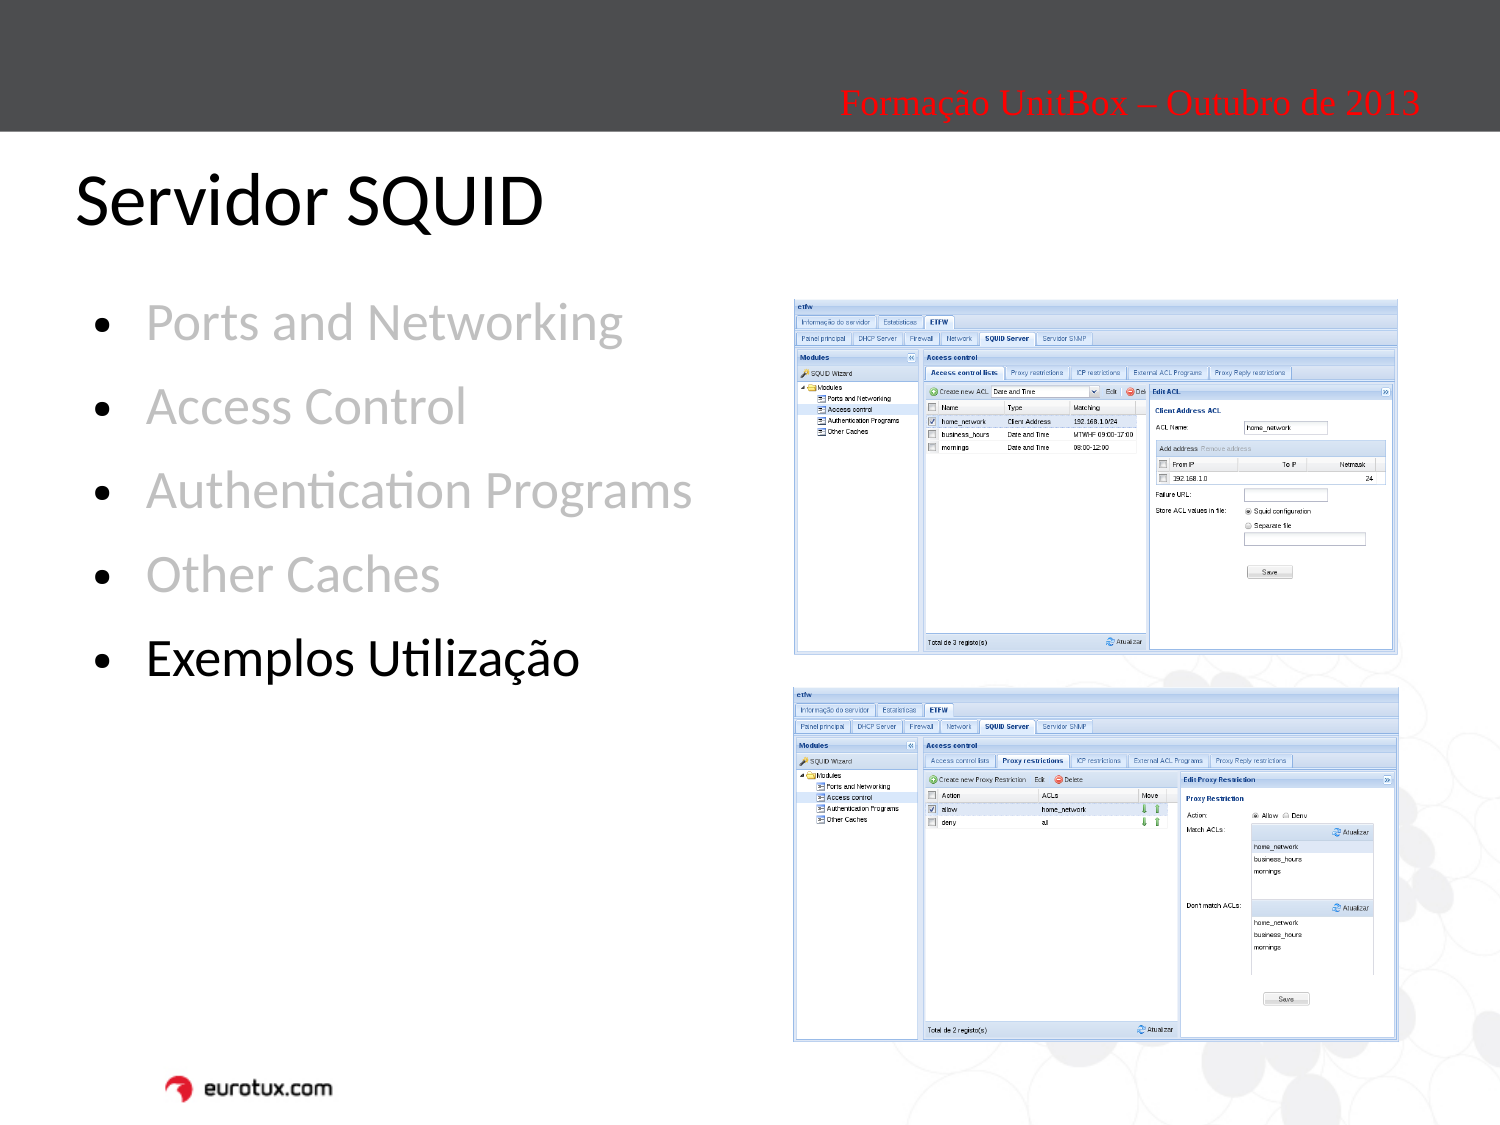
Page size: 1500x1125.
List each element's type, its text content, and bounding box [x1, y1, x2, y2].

title Servidor SQUID [75, 112, 1425, 301]
list Ports and Networking Access Control Authentication Programs Other Caches Exemplos Utilização [75, 299, 734, 1043]
picture [0, 0, 1500, 1125]
